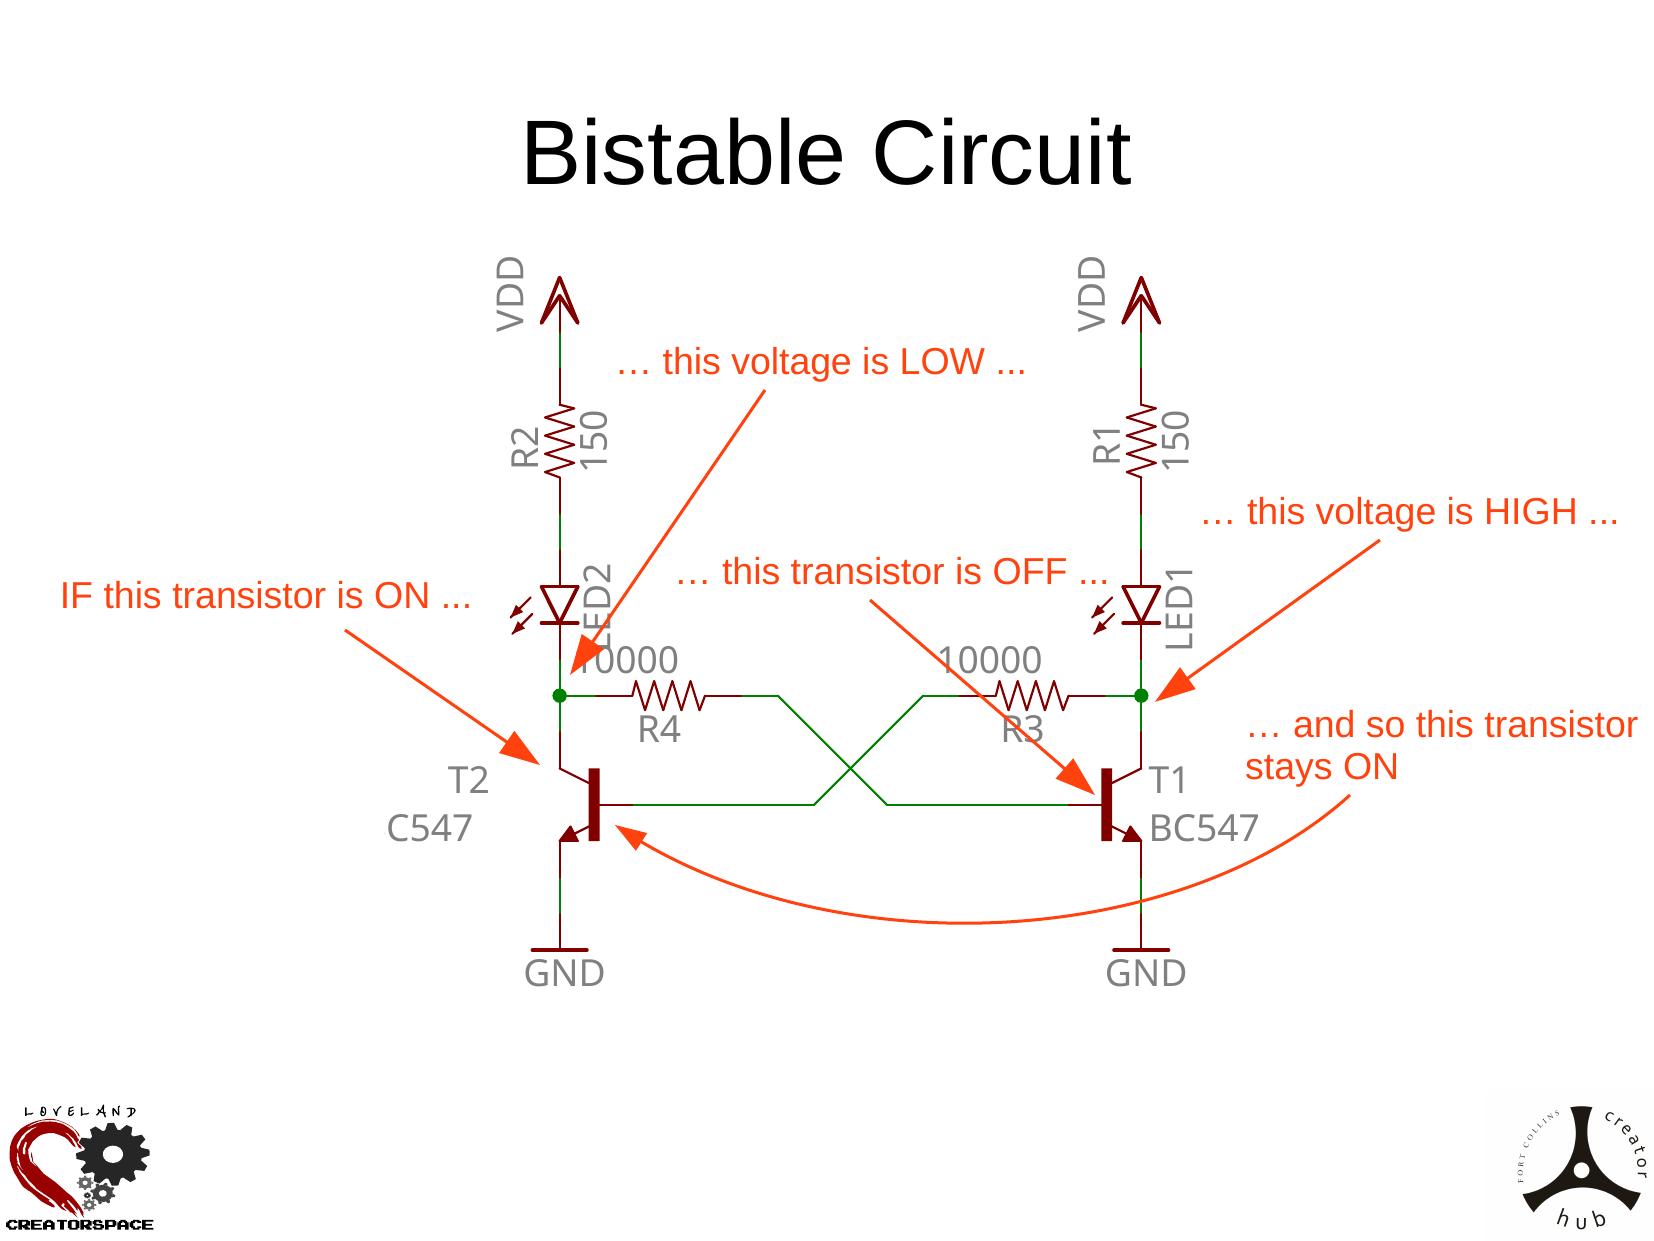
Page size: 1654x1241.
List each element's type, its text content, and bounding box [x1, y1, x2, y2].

text_box … and so this transistor stays ON [1230, 696, 1654, 796]
picture [1485, 1090, 1654, 1241]
text_box IF this transistor is ON ... [45, 566, 488, 624]
picture [384, 245, 1270, 996]
text_box … this voltage is LOW ... [600, 333, 1043, 391]
text_box … this voltage is HIGH ... [1184, 483, 1636, 541]
text_box … this transistor is OFF ... [659, 543, 1126, 601]
title Bistable Circuit [82, 49, 1571, 257]
